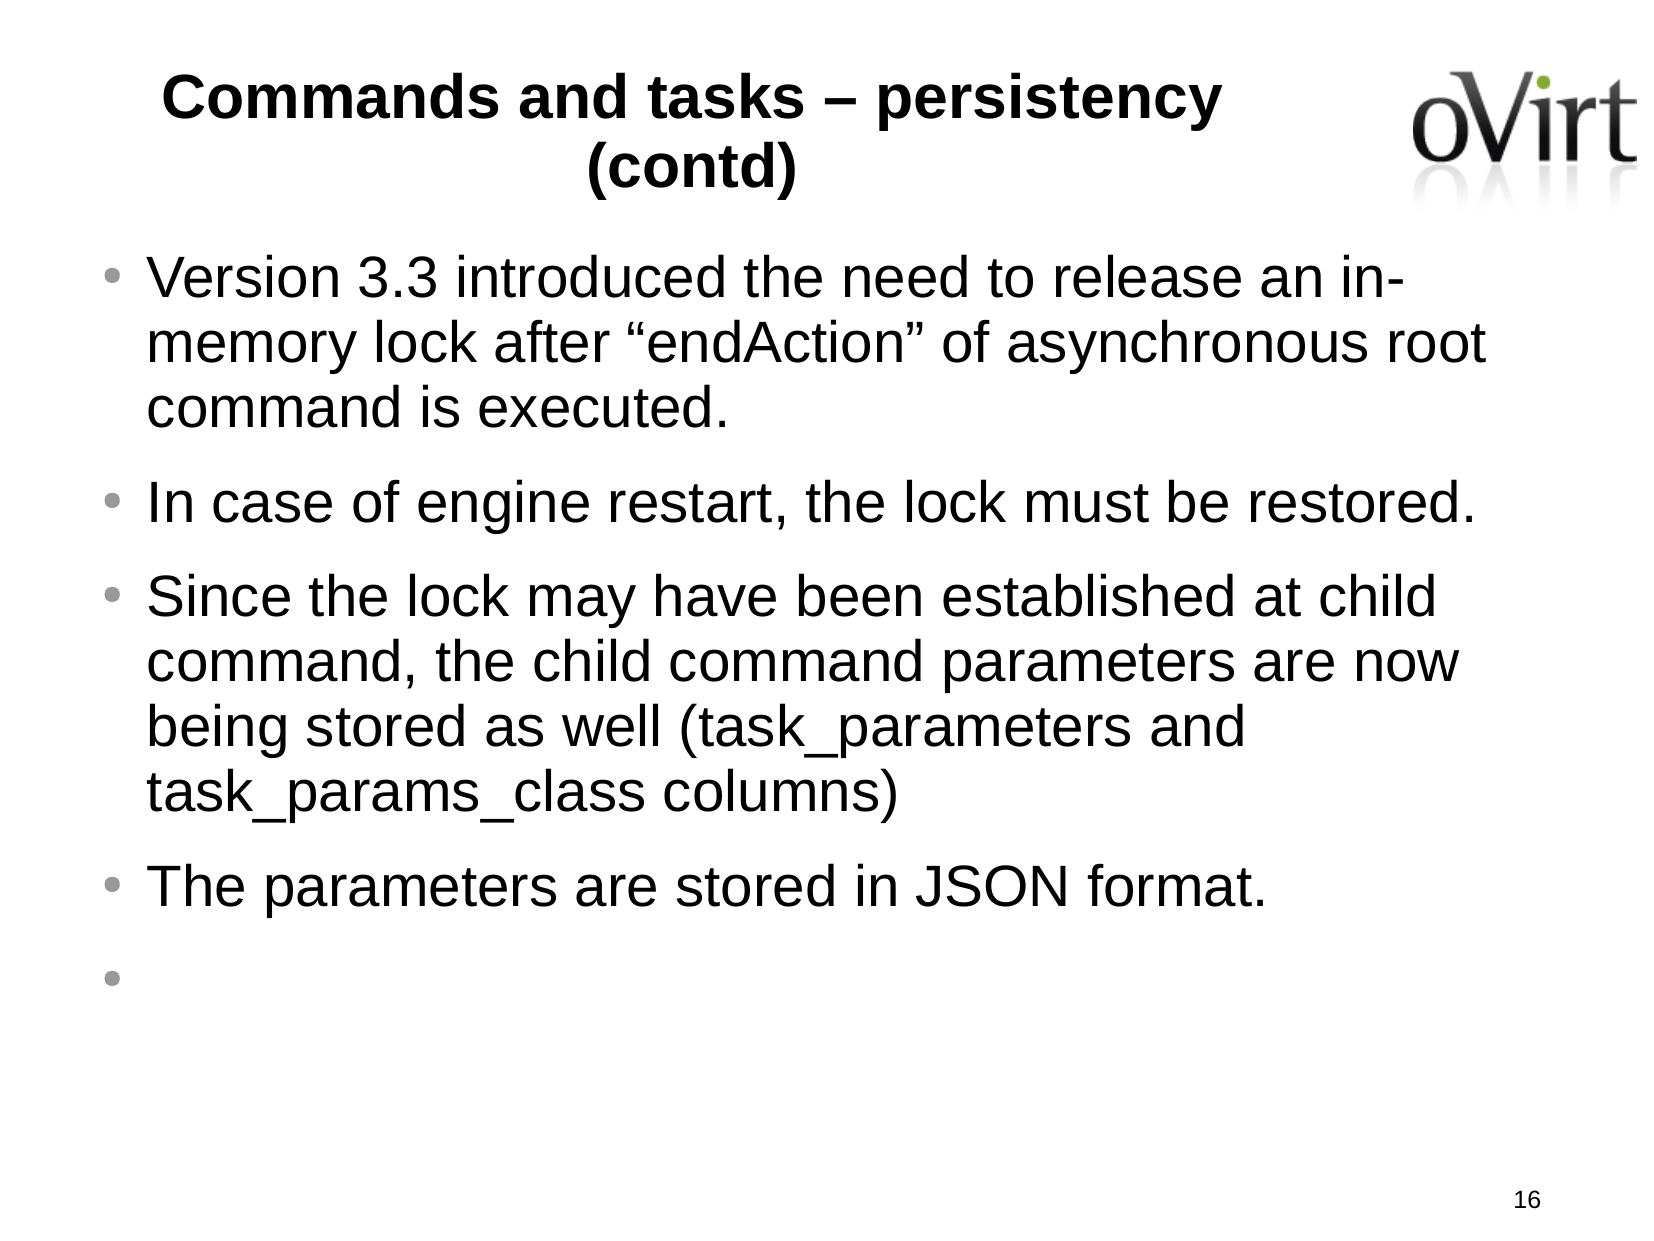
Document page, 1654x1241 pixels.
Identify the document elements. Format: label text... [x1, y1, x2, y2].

title Commands and tasks – persistency (contd) [82, 37, 1303, 226]
list Version 3.3 introduced the need to release an in-memory lock after “endAction” of asynchronous root command is executed. In case of engine restart, the lock must be restored. Since the lock may have been established at child command, the child command parameters are now being stored as well (task_parameters and task_params_class columns) The parameters are stored in JSON format. [86, 244, 1576, 1108]
picture [1413, 63, 1637, 212]
